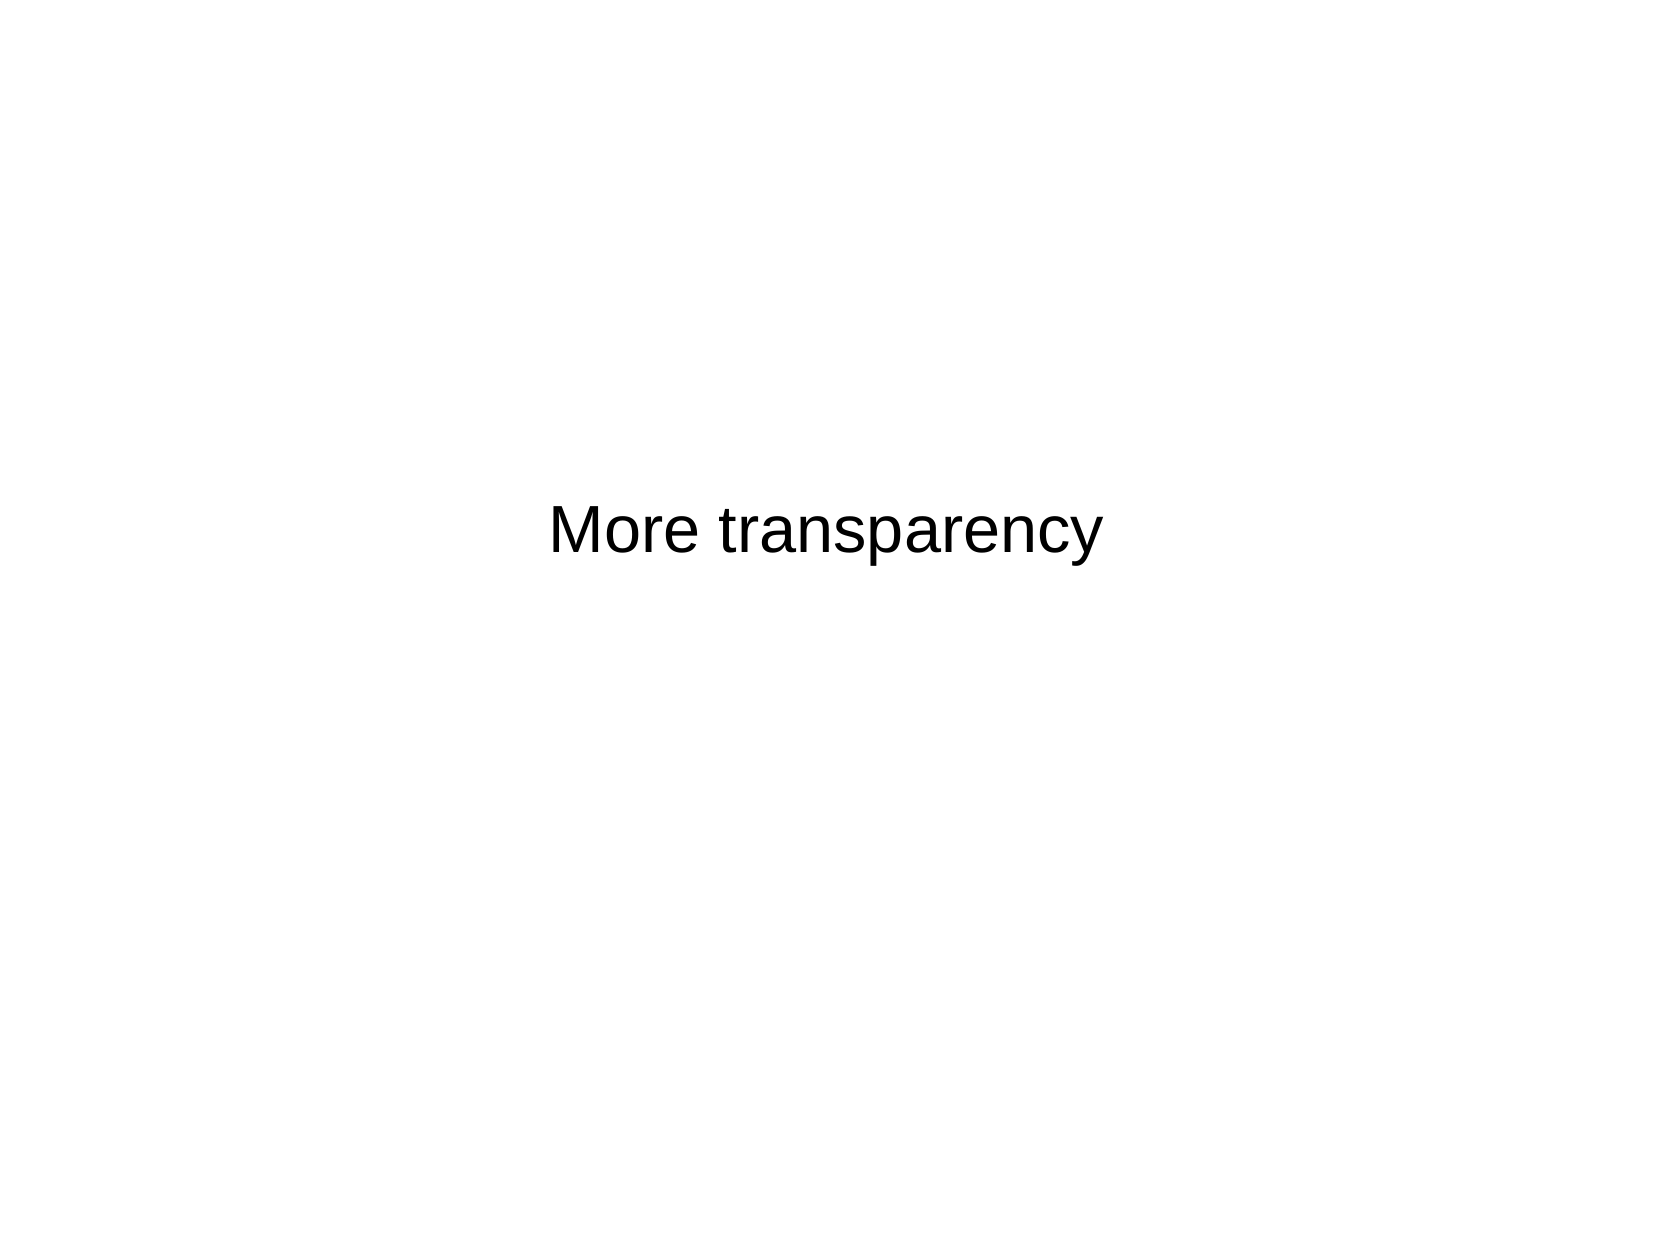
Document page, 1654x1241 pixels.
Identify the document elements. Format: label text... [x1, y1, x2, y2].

subtitle More transparency [82, 49, 1571, 1010]
